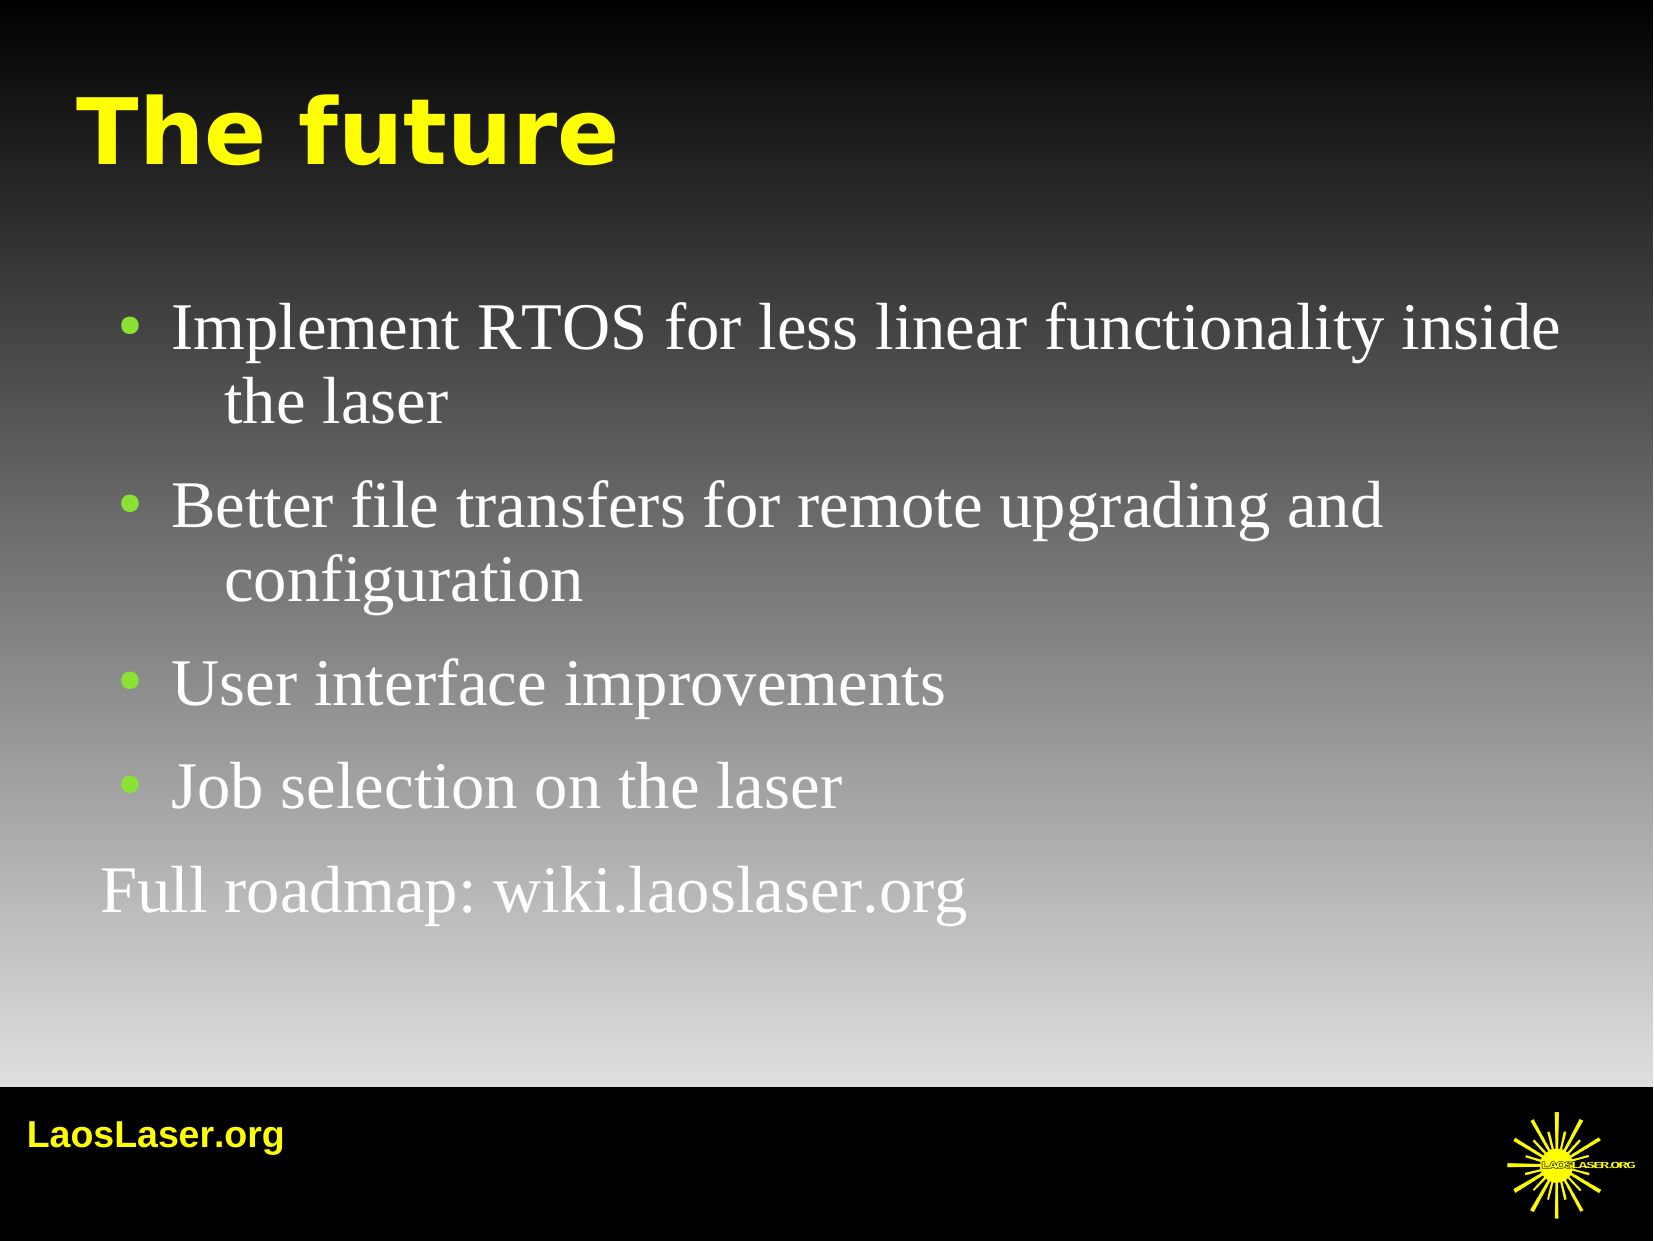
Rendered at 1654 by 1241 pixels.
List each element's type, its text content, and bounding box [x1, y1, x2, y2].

title The future [76, 36, 1565, 229]
list Implement RTOS for less linear functionality inside the laser Better file transfers for remote upgrading and configuration User interface improvements Job selection on the laser Full roadmap: wiki.laoslaser.org [82, 290, 1571, 1085]
picture [1502, 1108, 1640, 1225]
